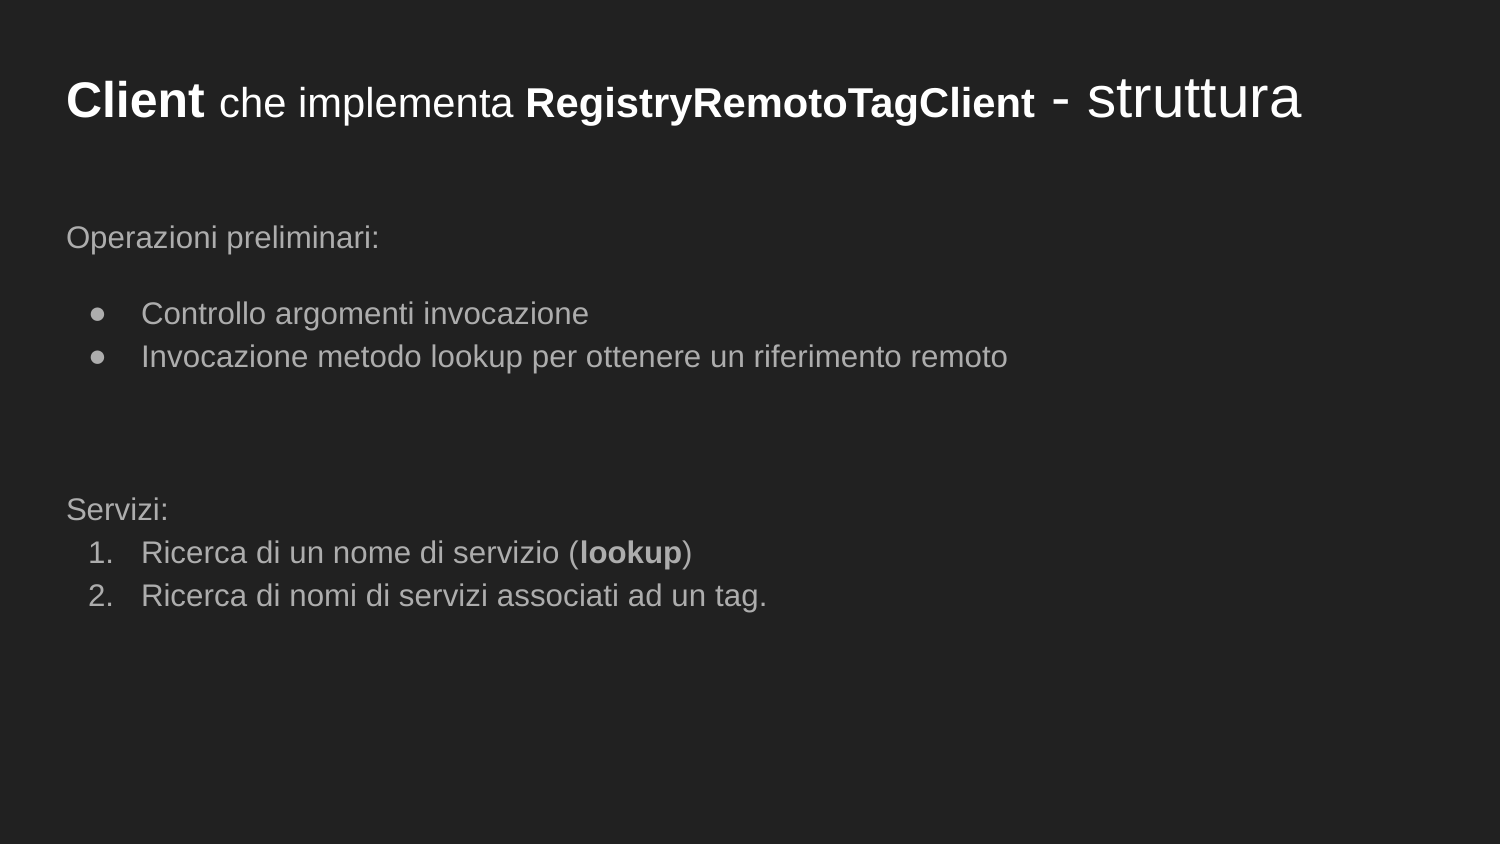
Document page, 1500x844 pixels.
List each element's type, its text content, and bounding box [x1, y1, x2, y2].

title Client che implementa RegistryRemotoTagClient - struttura [51, 44, 1449, 139]
list Operazioni preliminari: Controllo argomenti invocazione Invocazione metodo lookup per ottenere un riferimento remoto Servizi: Ricerca di un nome di servizio (lookup) Ricerca di nomi di servizi associati ad un tag. [51, 159, 1449, 760]
